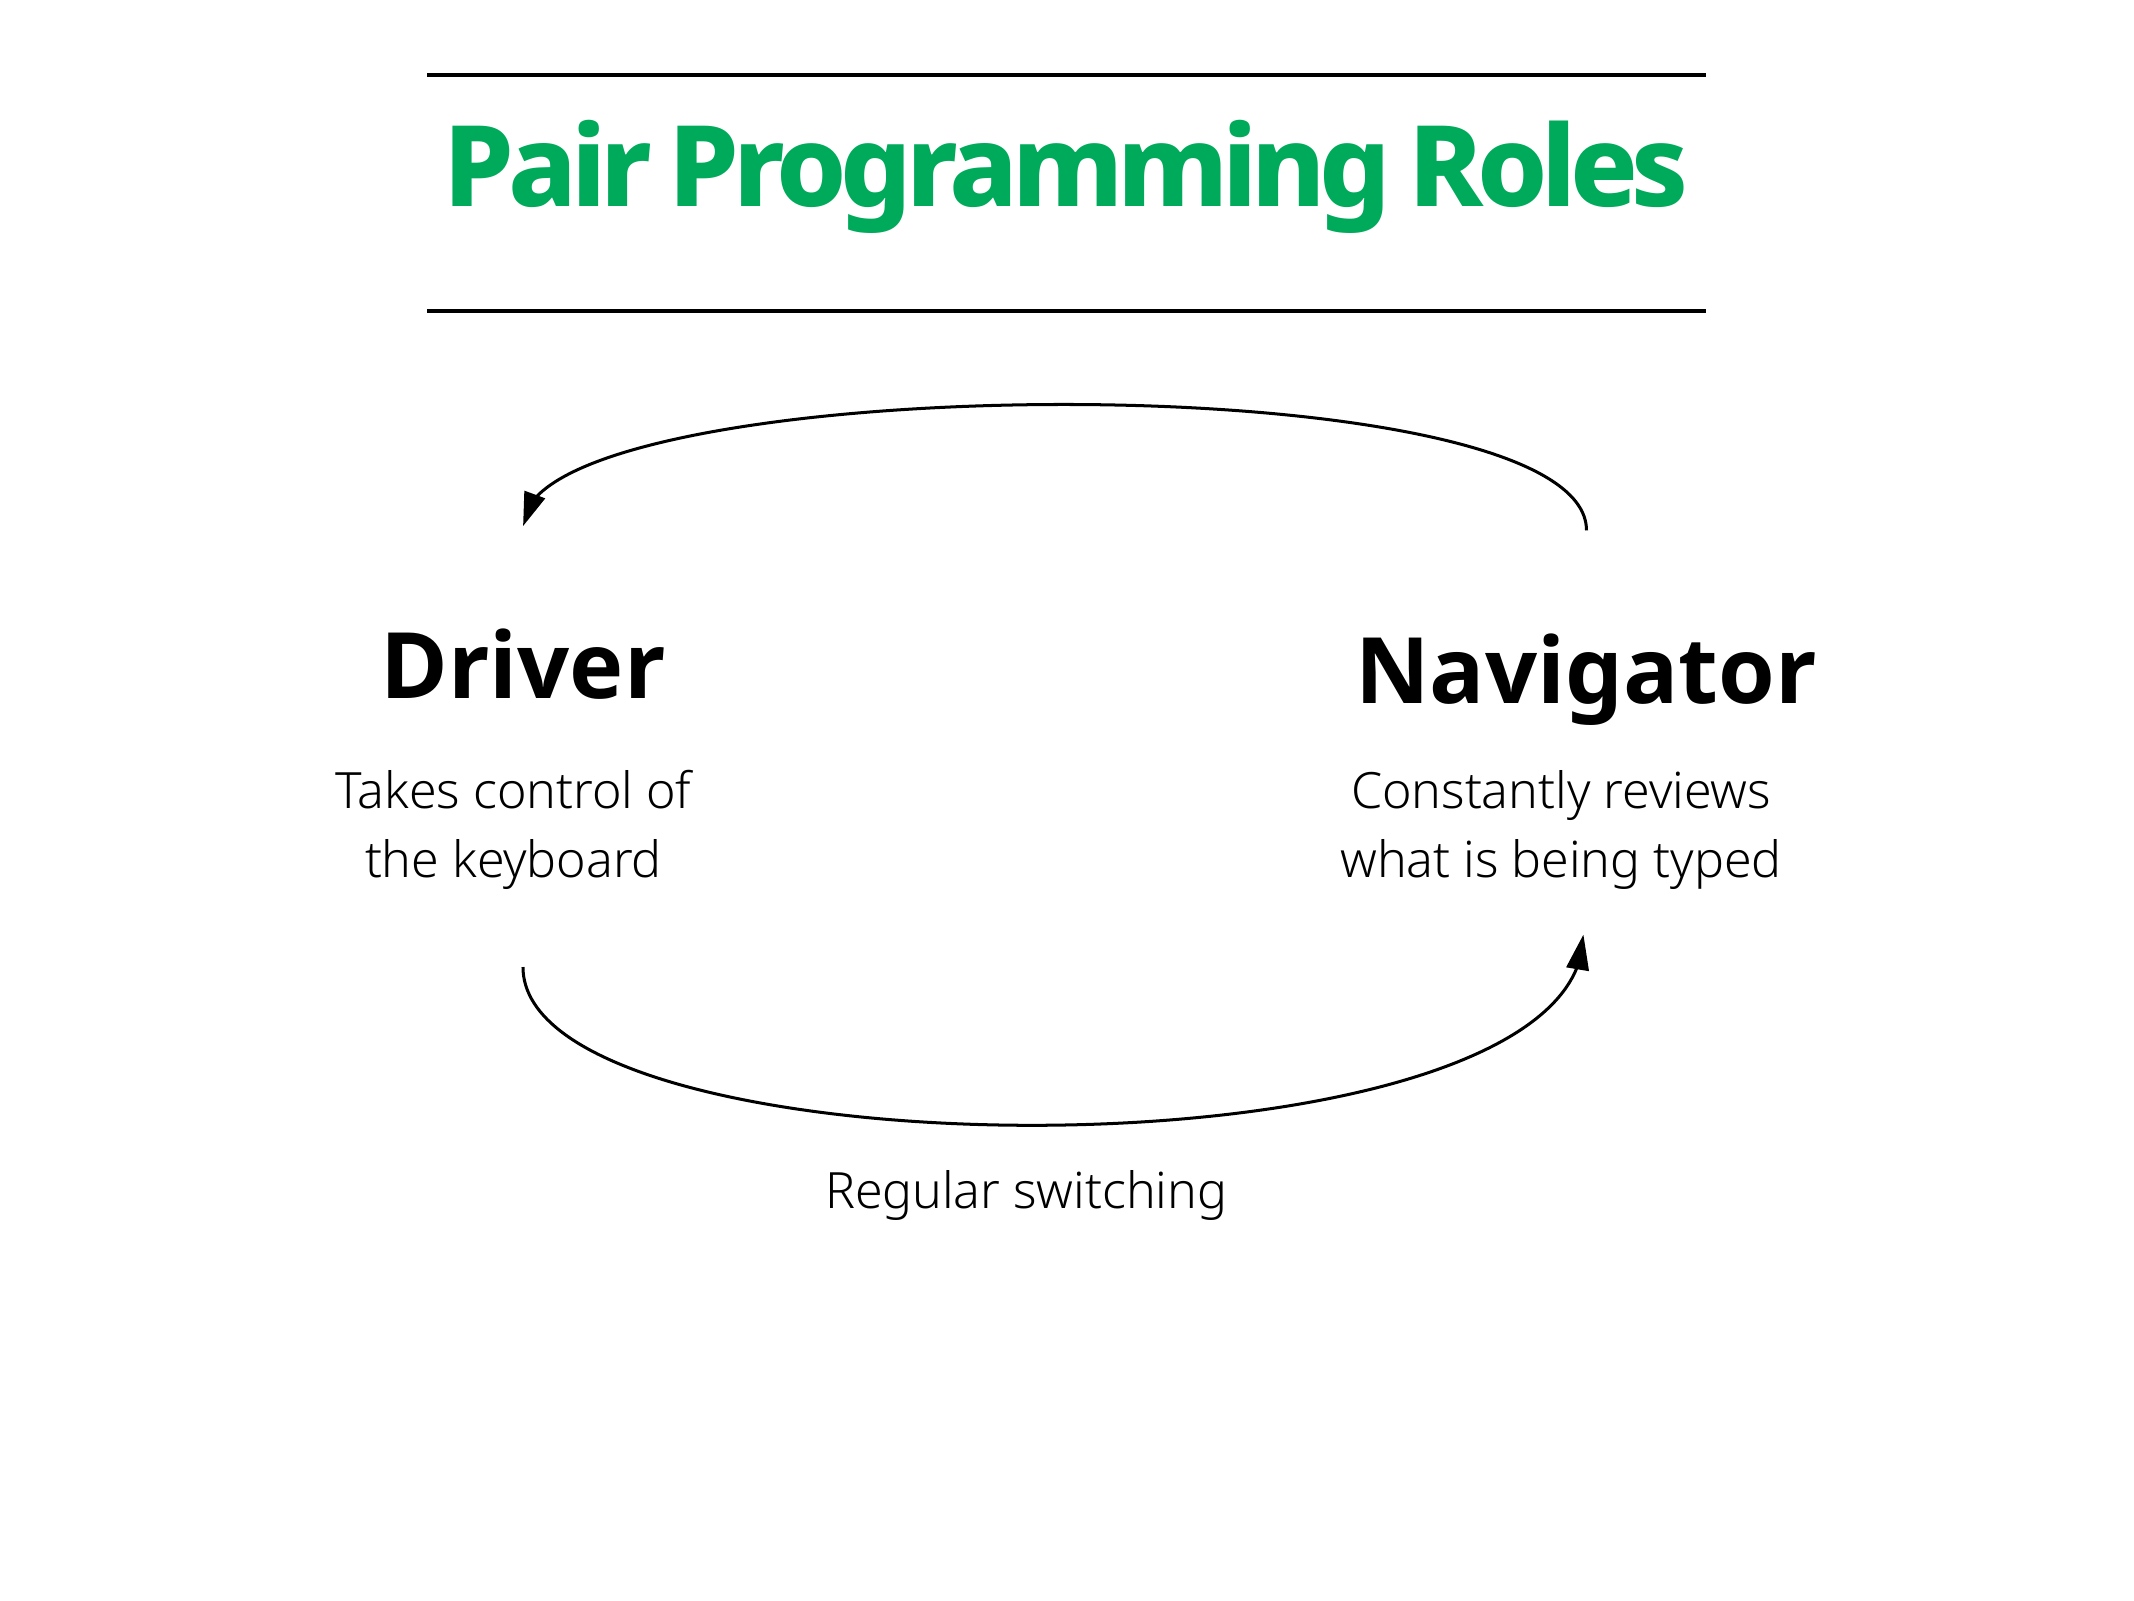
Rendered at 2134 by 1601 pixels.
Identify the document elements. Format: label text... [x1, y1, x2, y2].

text_box Takes control of the keyboard [260, 680, 786, 967]
title Pair Programming Roles [0, 86, 2133, 271]
text_box Driver [305, 525, 741, 680]
text_box Navigator [1280, 530, 1886, 680]
text_box Regular switching [750, 1080, 1342, 1298]
text_box Constantly reviews what is being typed [1265, 680, 1956, 1034]
